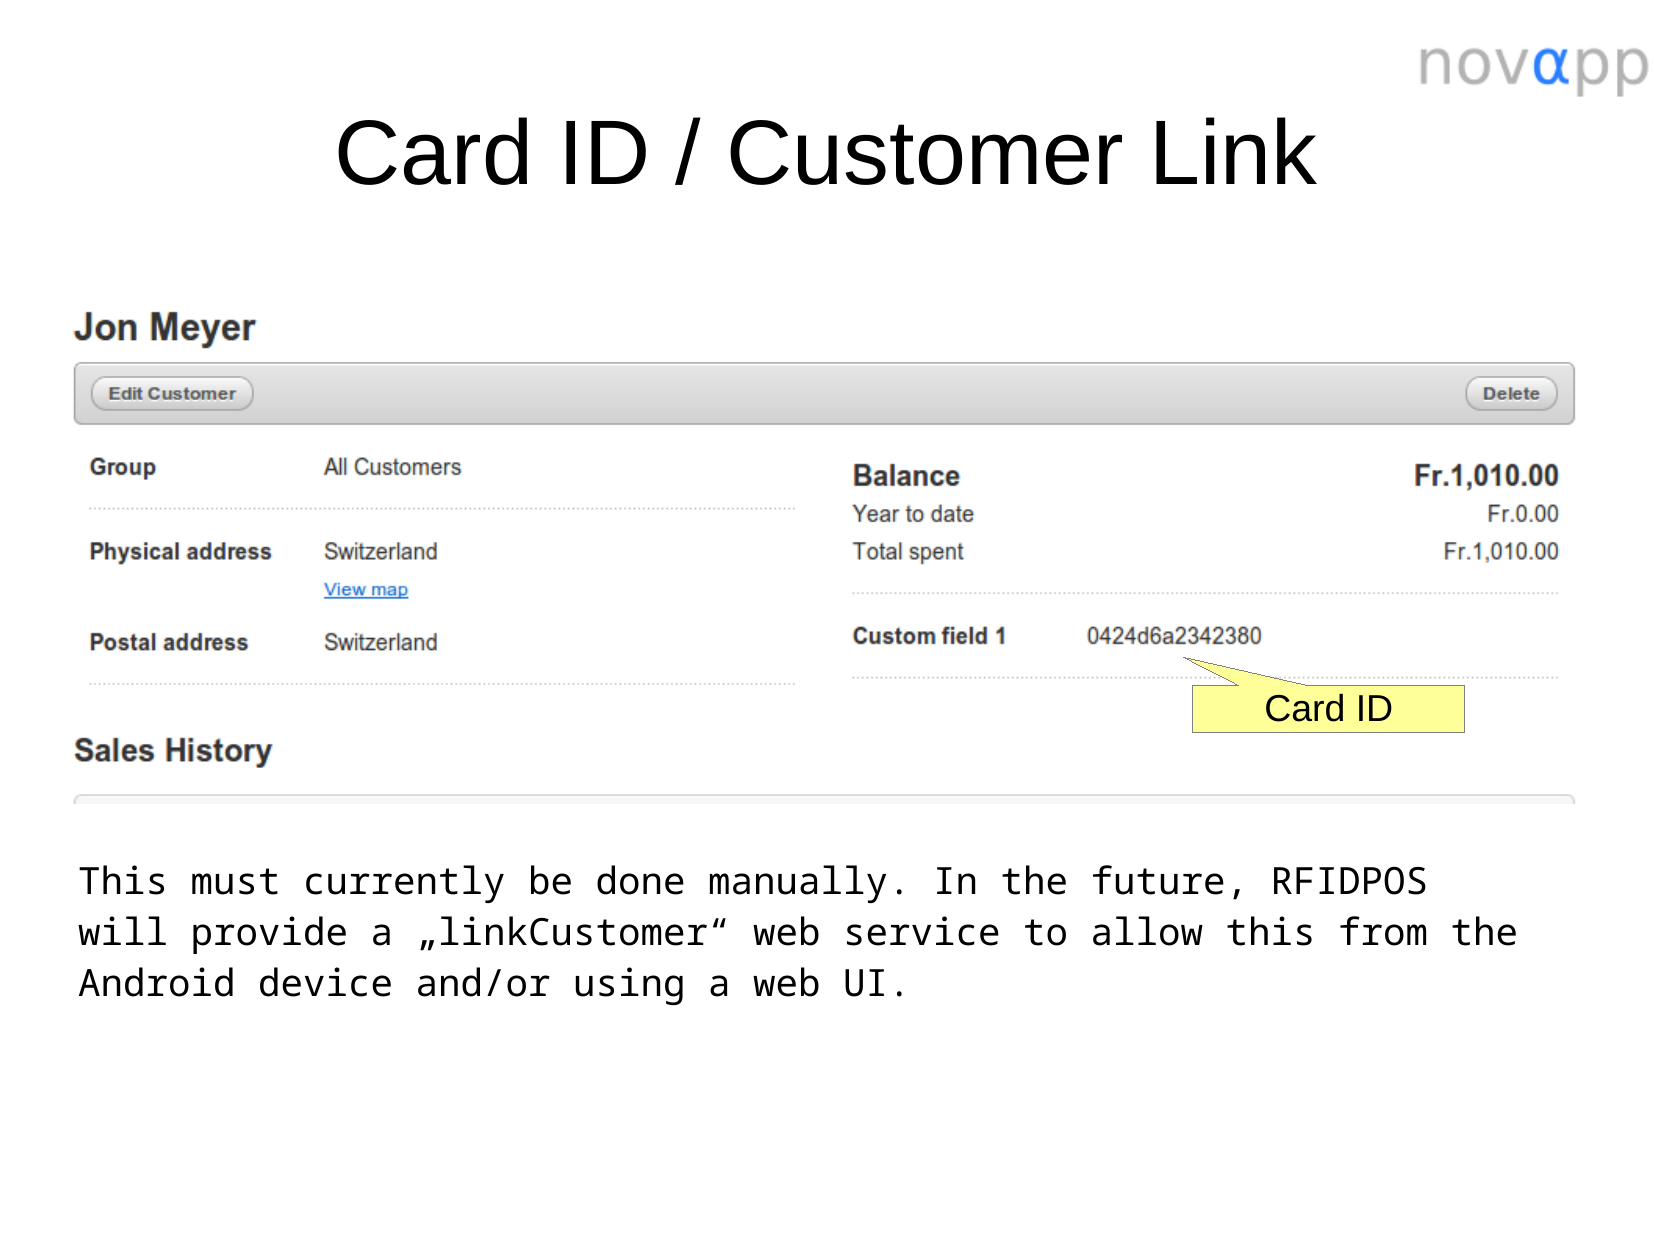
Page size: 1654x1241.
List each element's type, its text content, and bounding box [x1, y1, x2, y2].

picture [46, 292, 1619, 804]
picture [1417, 9, 1652, 166]
text_box This must currently be done manually. In the future, RFIDPOS will provide a „linkCustomer“ web service to allow this from the Android device and/or using a web UI. [63, 847, 1534, 1012]
text_box Card ID [1183, 657, 1465, 733]
title Card ID / Customer Link [82, 49, 1571, 257]
